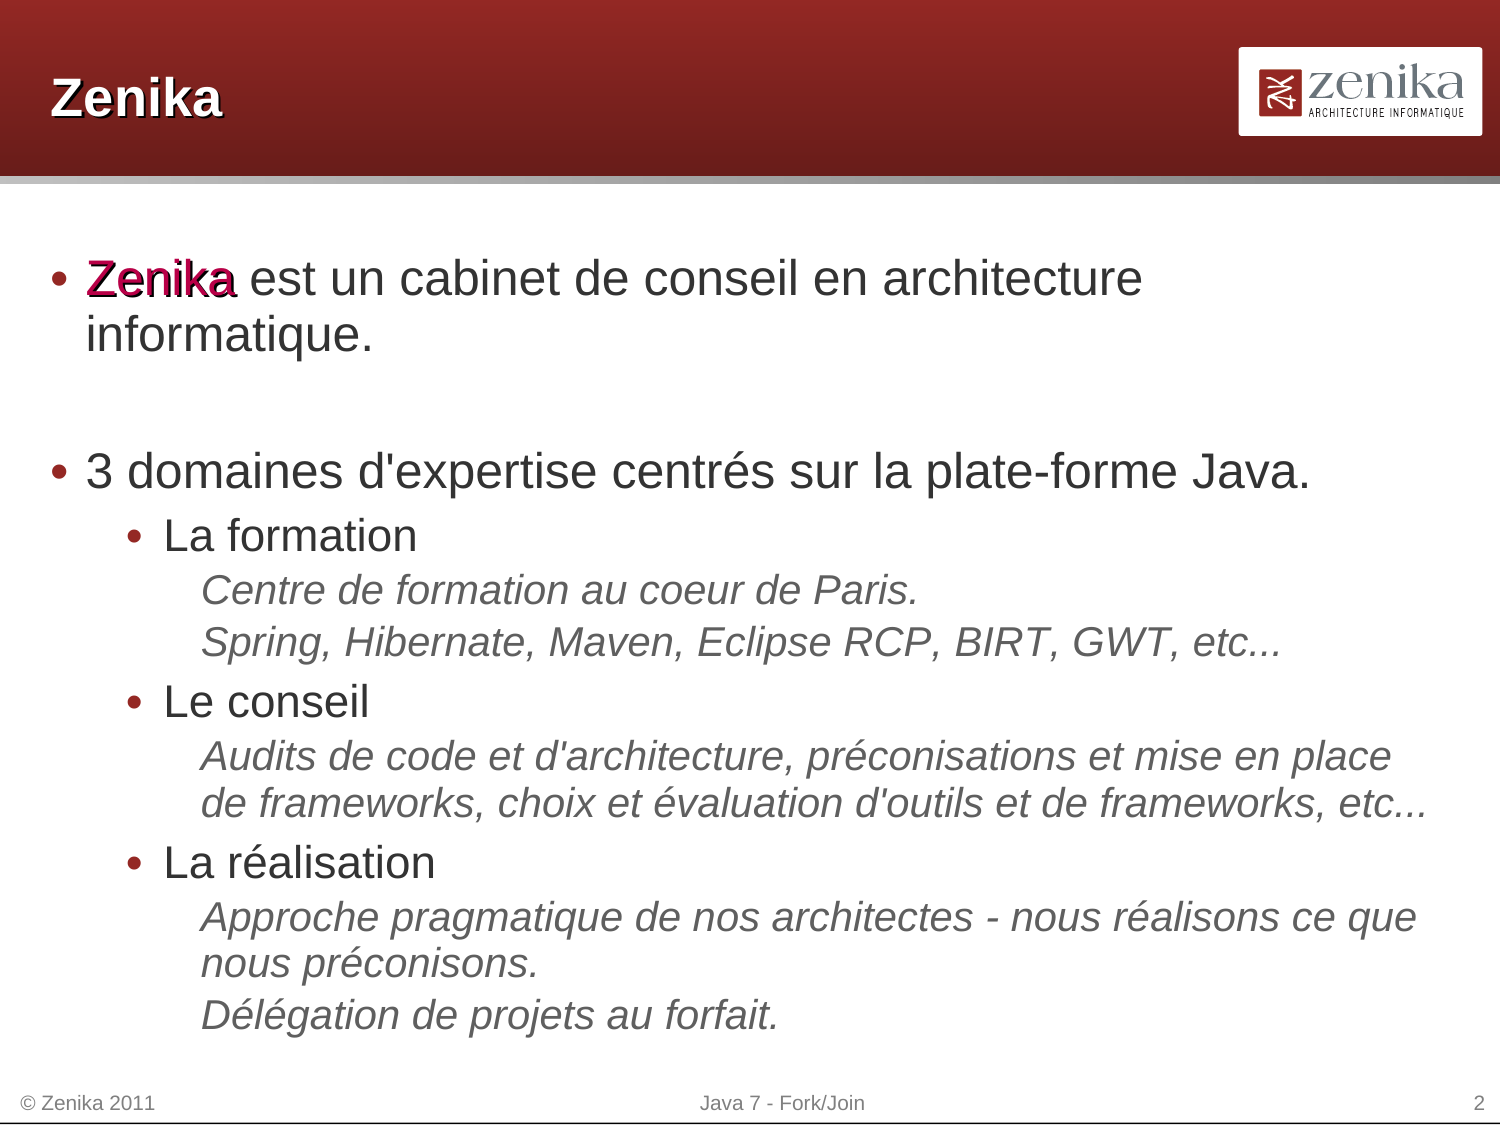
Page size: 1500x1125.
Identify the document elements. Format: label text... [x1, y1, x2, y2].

picture [1257, 58, 1464, 125]
list Zenika est un cabinet de conseil en architecture informatique. 3 domaines d'expertise centrés sur la plate-forme Java. La formation Centre de formation au coeur de Paris. Spring, Hibernate, Maven, Eclipse RCP, BIRT, GWT, etc... Le conseil Audits de code et d'architecture, préconisations et mise en place de frameworks, choix et évaluation d'outils et de frameworks, etc... La réalisation Approche pragmatique de nos architectes - nous réalisons ce que nous préconisons. Délégation de projets au forfait. [50, 249, 1435, 1079]
title Zenika [50, 15, 1206, 180]
